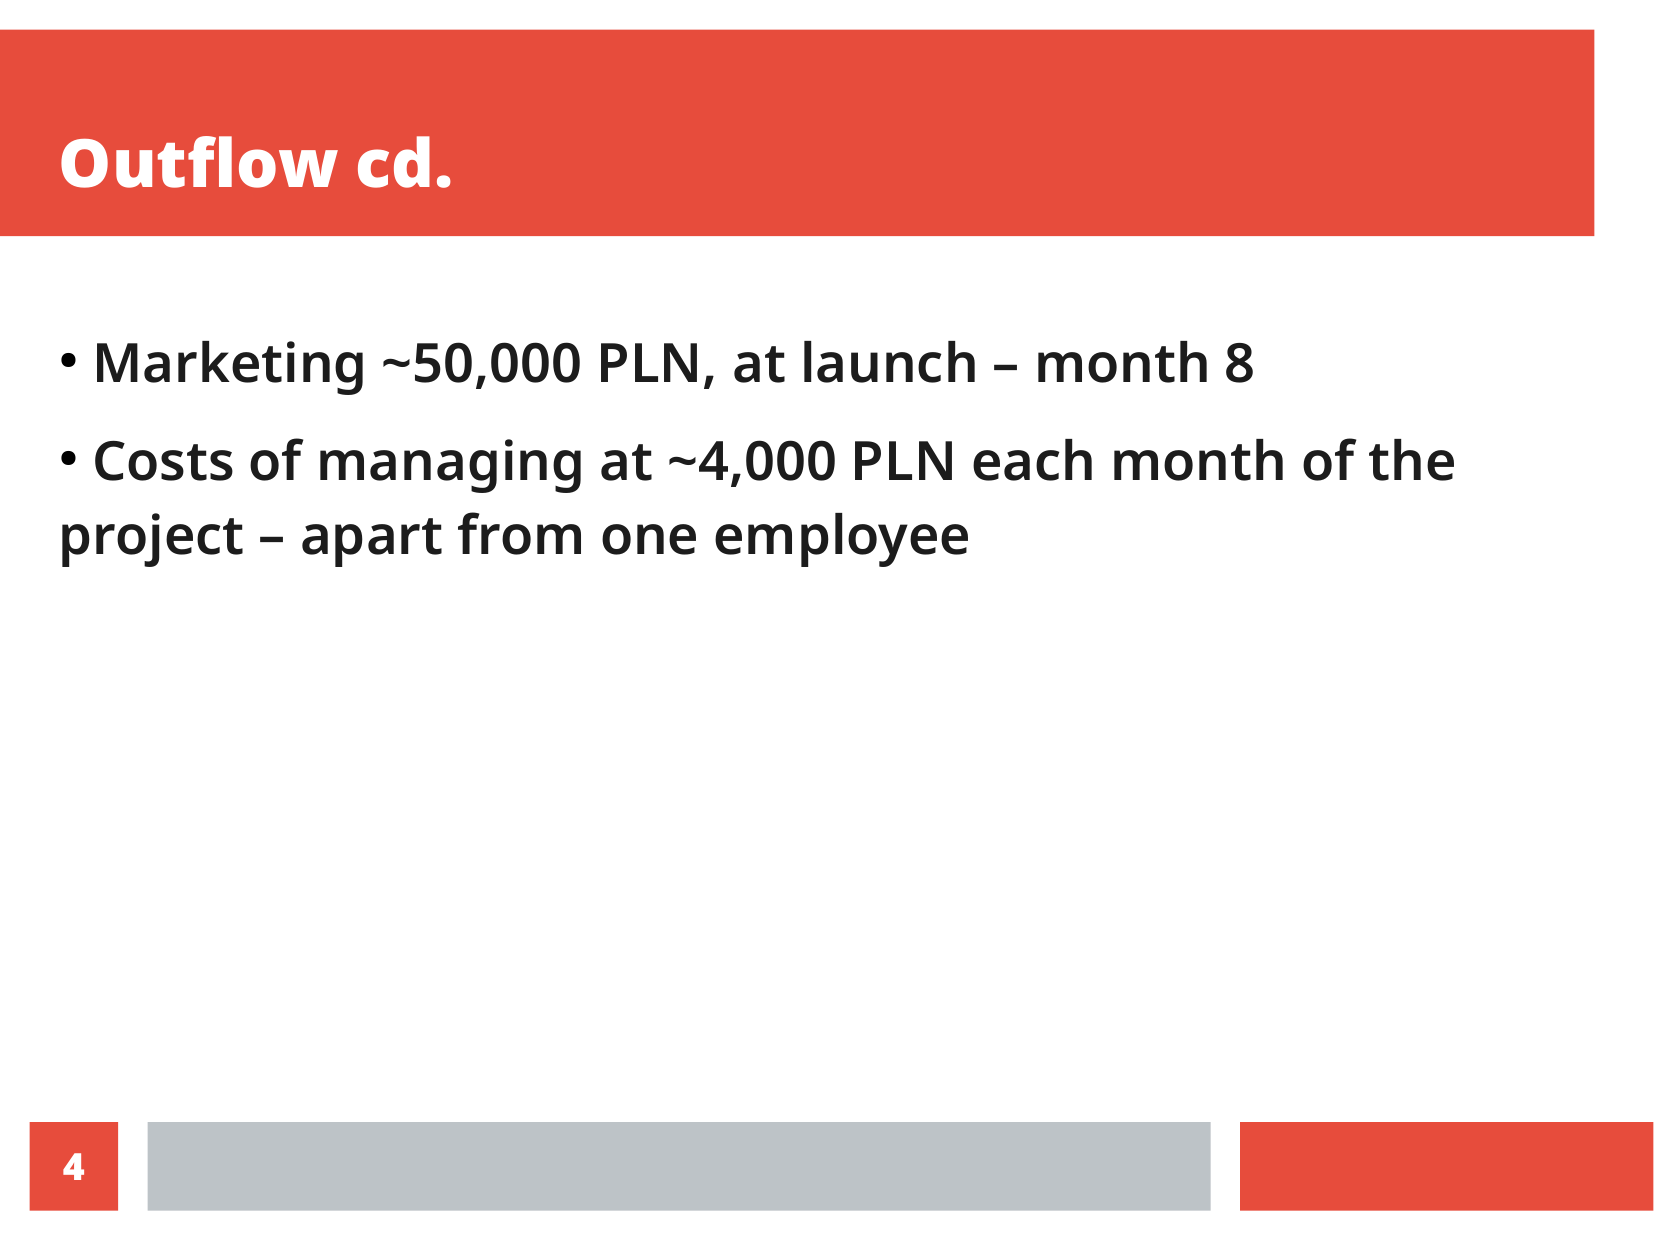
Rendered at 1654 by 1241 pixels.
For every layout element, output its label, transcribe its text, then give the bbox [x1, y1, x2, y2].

list Marketing ~50,000 PLN, at launch – month 8 Costs of managing at ~4,000 PLN each month of the project – apart from one employee [59, 324, 1565, 1093]
title Outflow cd. [59, 59, 1595, 207]
